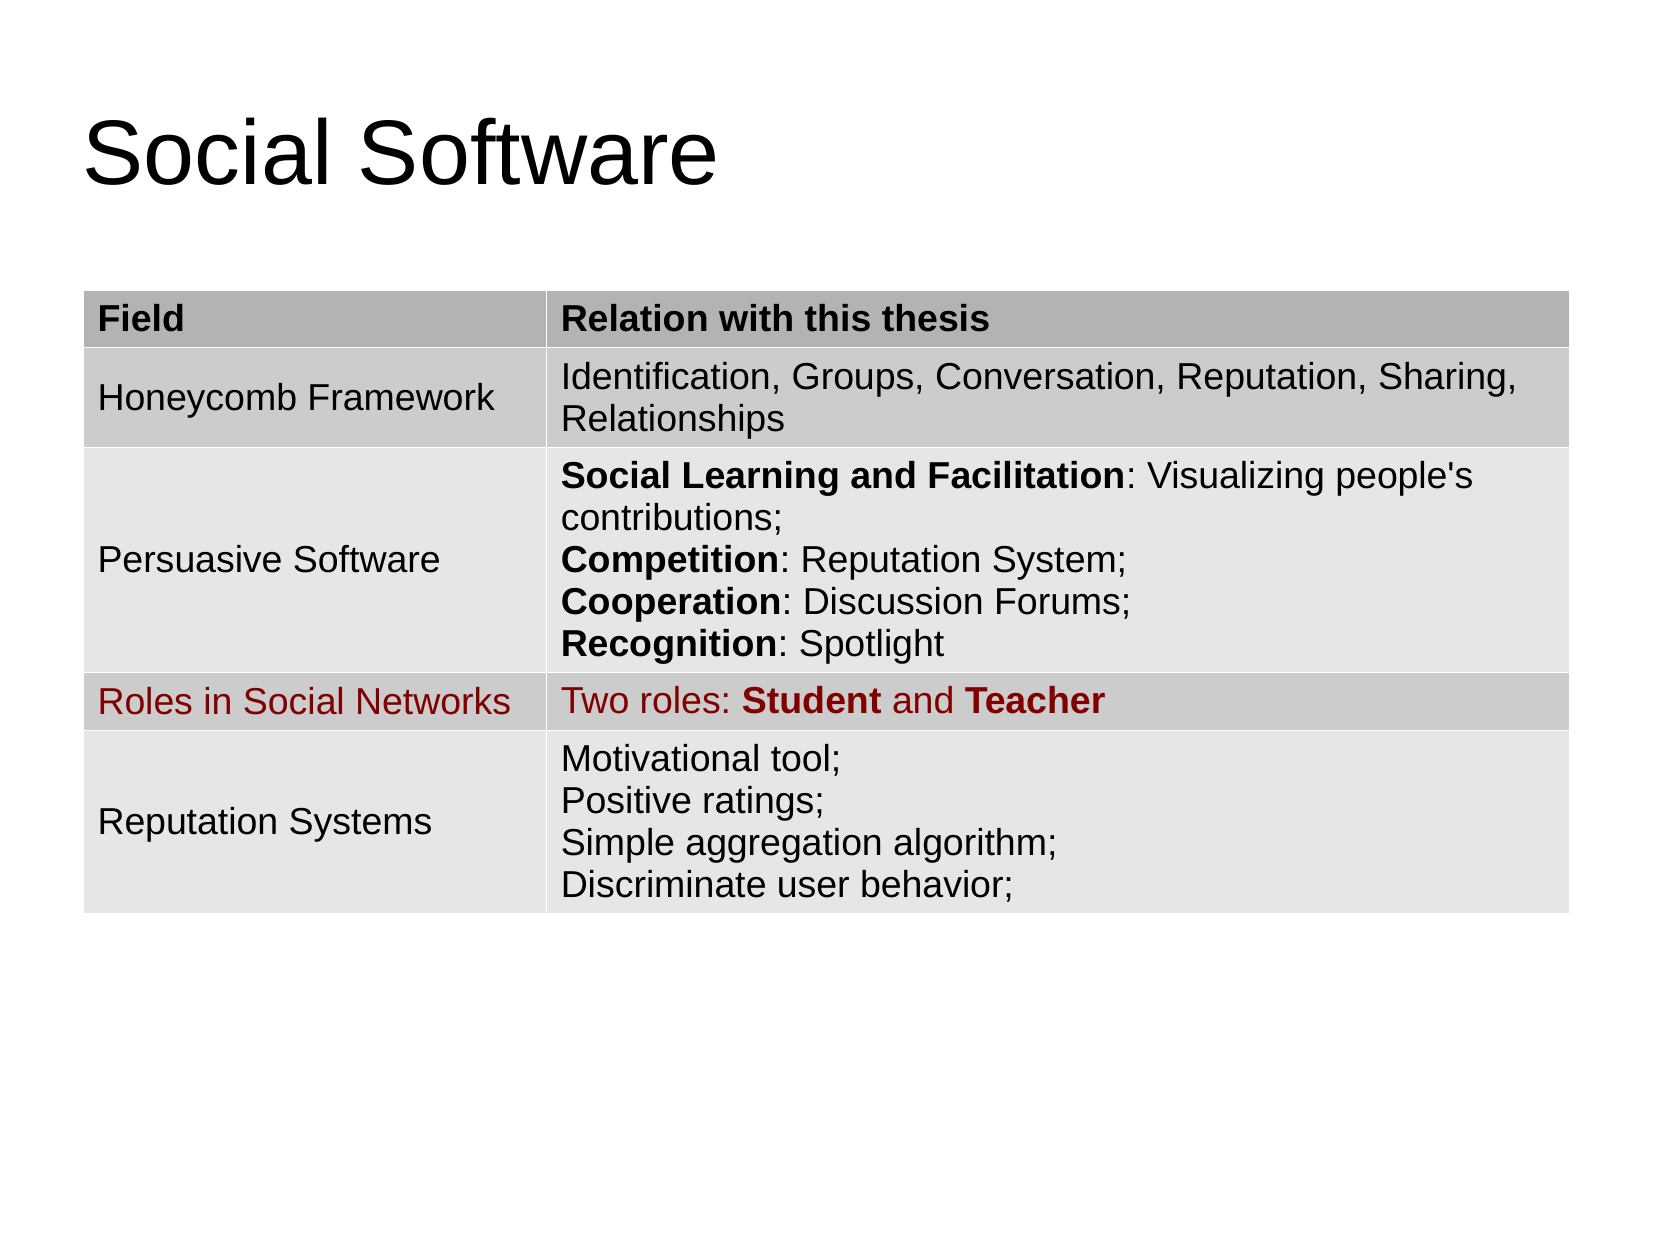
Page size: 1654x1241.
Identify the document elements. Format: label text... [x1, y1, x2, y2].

table_cell Identification, Groups, Conversation, Reputation, Sharing, Relationships [547, 348, 1569, 447]
table_cell Persuasive Software [84, 448, 546, 672]
table_cell Reputation Systems [84, 731, 546, 913]
table_cell Motivational tool; Positive ratings; Simple aggregation algorithm; Discriminate user behavior; [547, 731, 1569, 913]
title Social Software [82, 49, 1571, 257]
table_cell Social Learning and Facilitation: Visualizing people's contributions; Competition: Reputation System; Cooperation: Discussion Forums; Recognition: Spotlight [547, 448, 1569, 672]
table_header Relation with this thesis [547, 291, 1569, 347]
table_header Field [84, 291, 546, 347]
table_cell Two roles: Student and Teacher [547, 673, 1569, 730]
table_cell Roles in Social Networks [84, 673, 546, 730]
table_cell Honeycomb Framework [84, 348, 546, 447]
